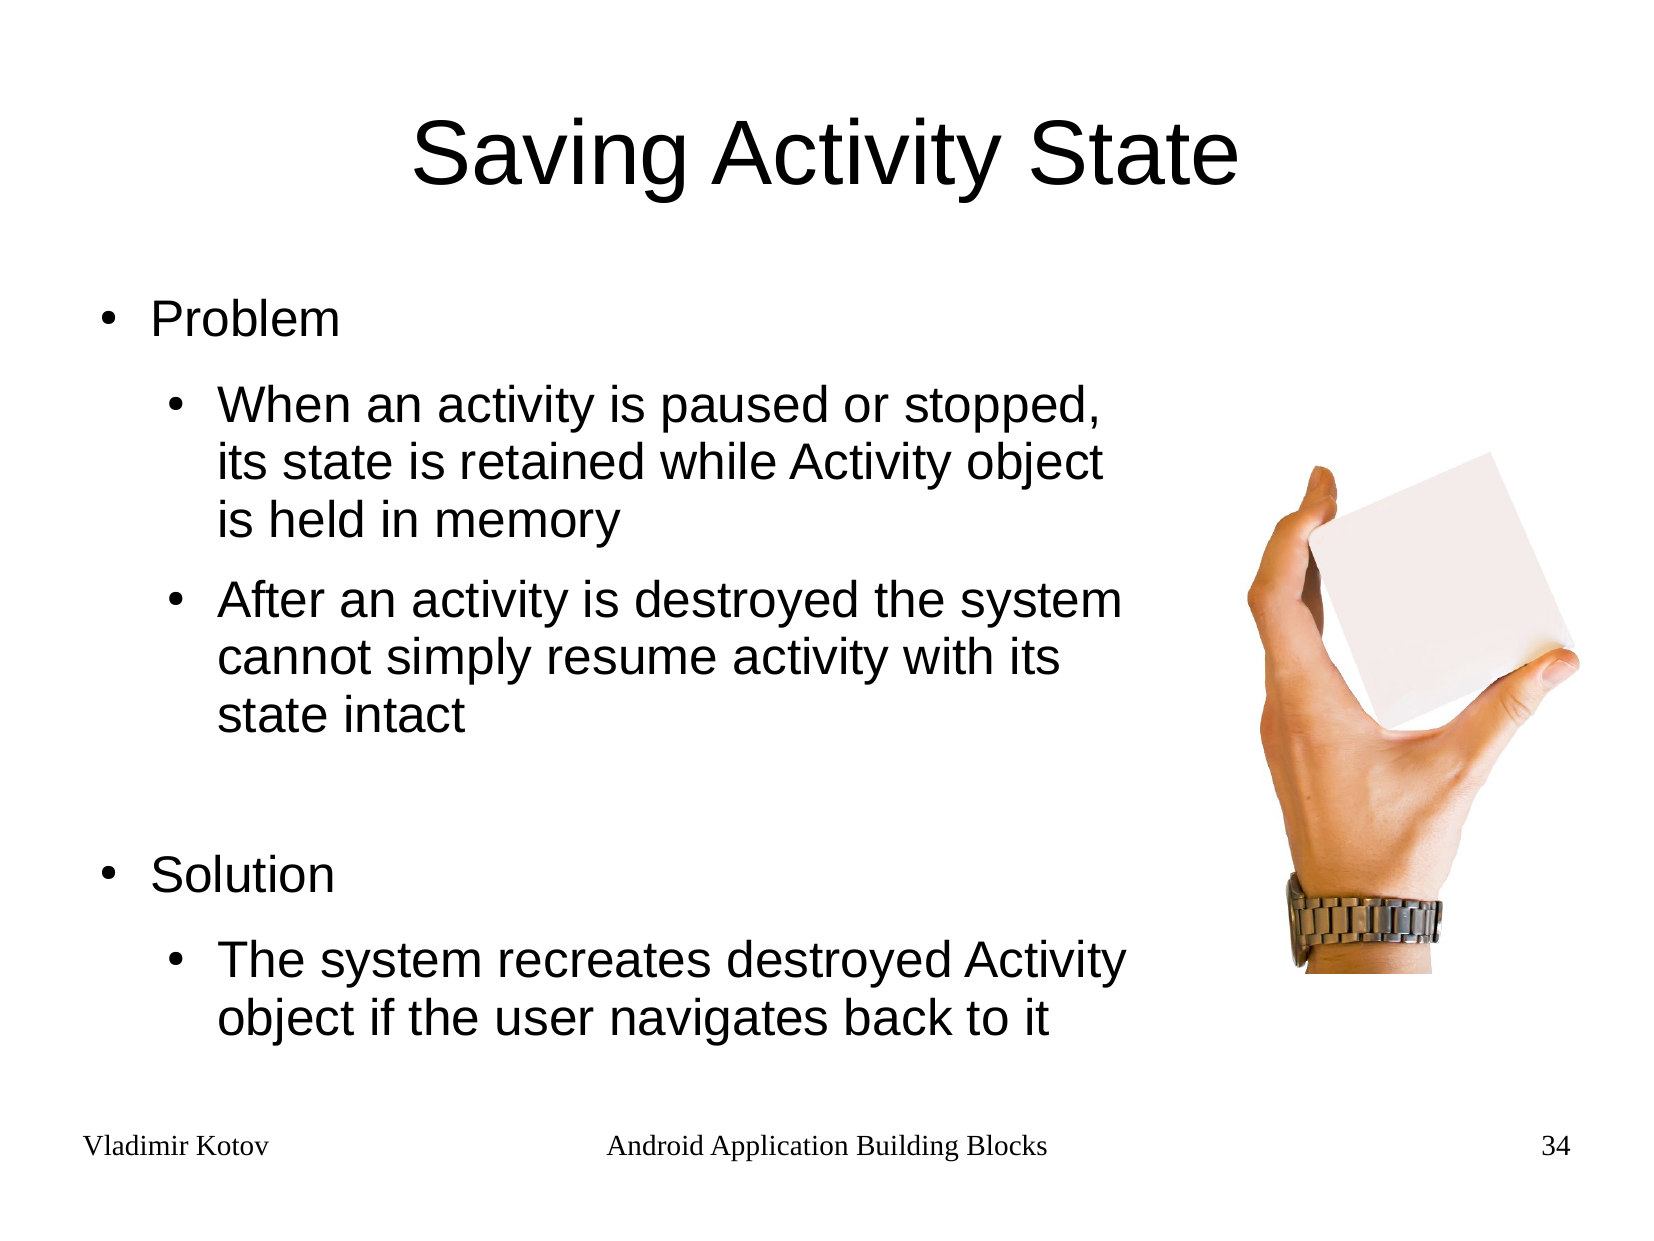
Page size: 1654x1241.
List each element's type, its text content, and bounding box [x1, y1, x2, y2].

list Problem When an activity is paused or stopped, its state is retained while Activity object is held in memory After an activity is destroyed the system cannot simply resume activity with its state intact Solution The system recreates destroyed Activity object if the user navigates back to it [82, 290, 1137, 1109]
picture [1239, 418, 1620, 975]
title Saving Activity State [82, 49, 1571, 257]
